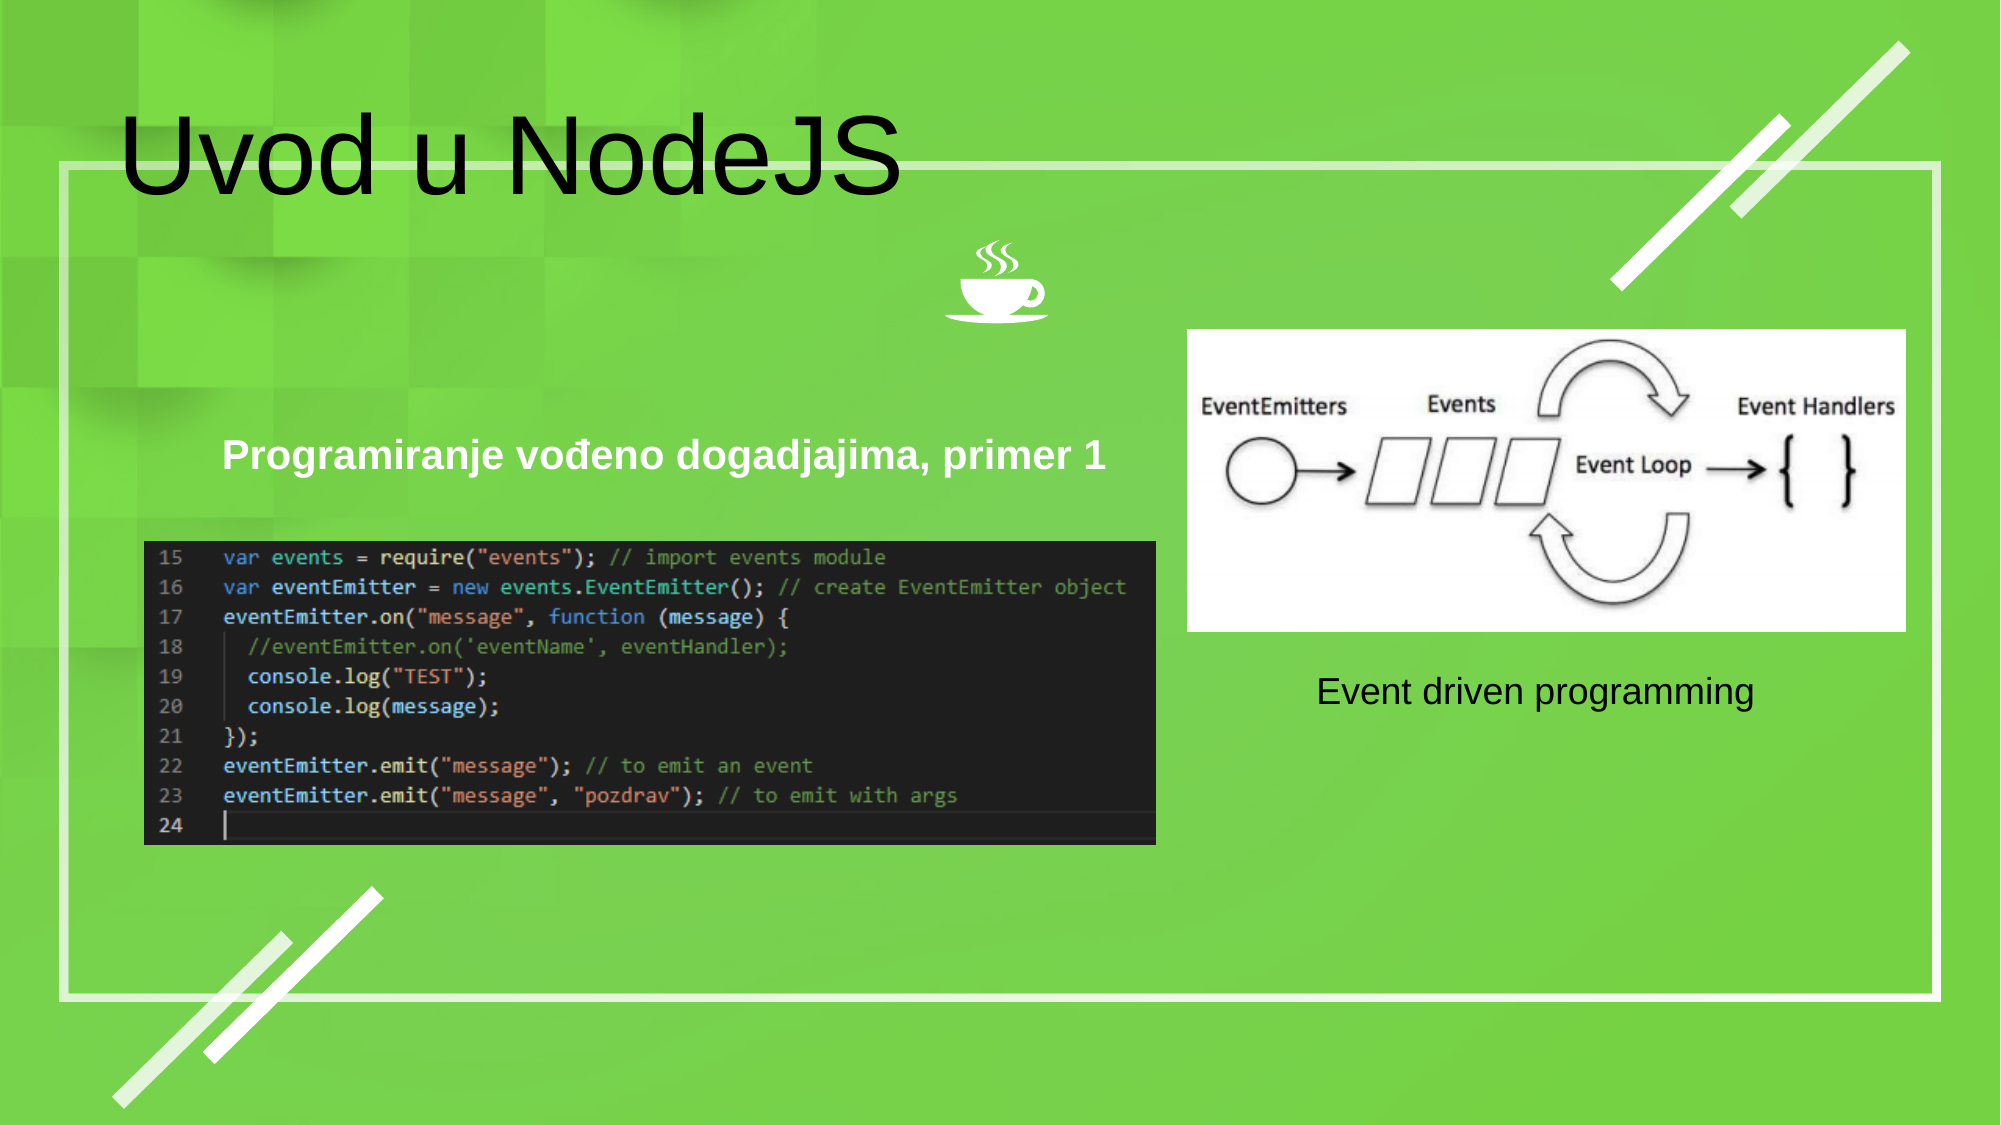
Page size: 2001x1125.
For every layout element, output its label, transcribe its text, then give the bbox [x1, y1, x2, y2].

text_box Uvod u NodeJS [102, 74, 1118, 225]
text_box Programiranje vođeno dogadjajima, primer 1 [207, 420, 1170, 485]
text_box Event driven programming [1301, 663, 1771, 721]
text_box [1000, 242, 1019, 273]
picture [0, 0, 2001, 1125]
text_box [944, 278, 1049, 324]
text_box [59, 40, 1941, 1109]
text_box [976, 239, 1007, 277]
